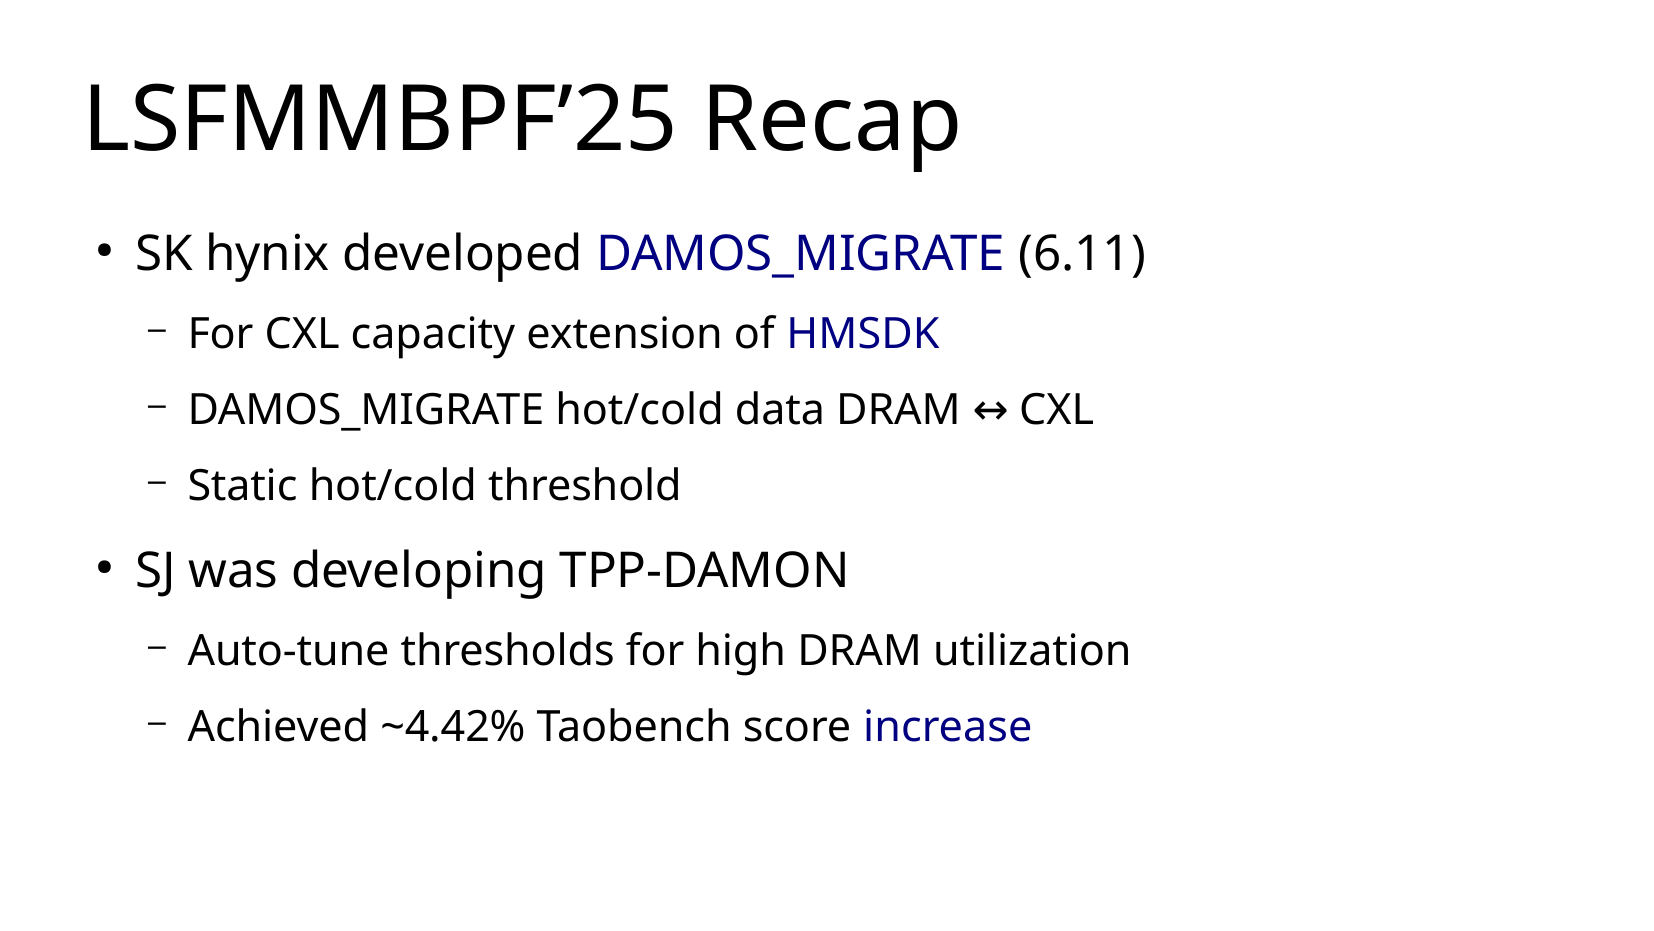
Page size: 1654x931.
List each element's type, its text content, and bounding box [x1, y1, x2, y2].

list SK hynix developed DAMOS_MIGRATE (6.11) For CXL capacity extension of HMSDK DAMOS_MIGRATE hot/cold data DRAM ↔ CXL Static hot/cold threshold SJ was developing TPP-DAMON Auto-tune thresholds for high DRAM utilization Achieved ~4.42% Taobench score increase [82, 217, 1571, 758]
title LSFMMBPF’25 Recap [82, 37, 1571, 193]
